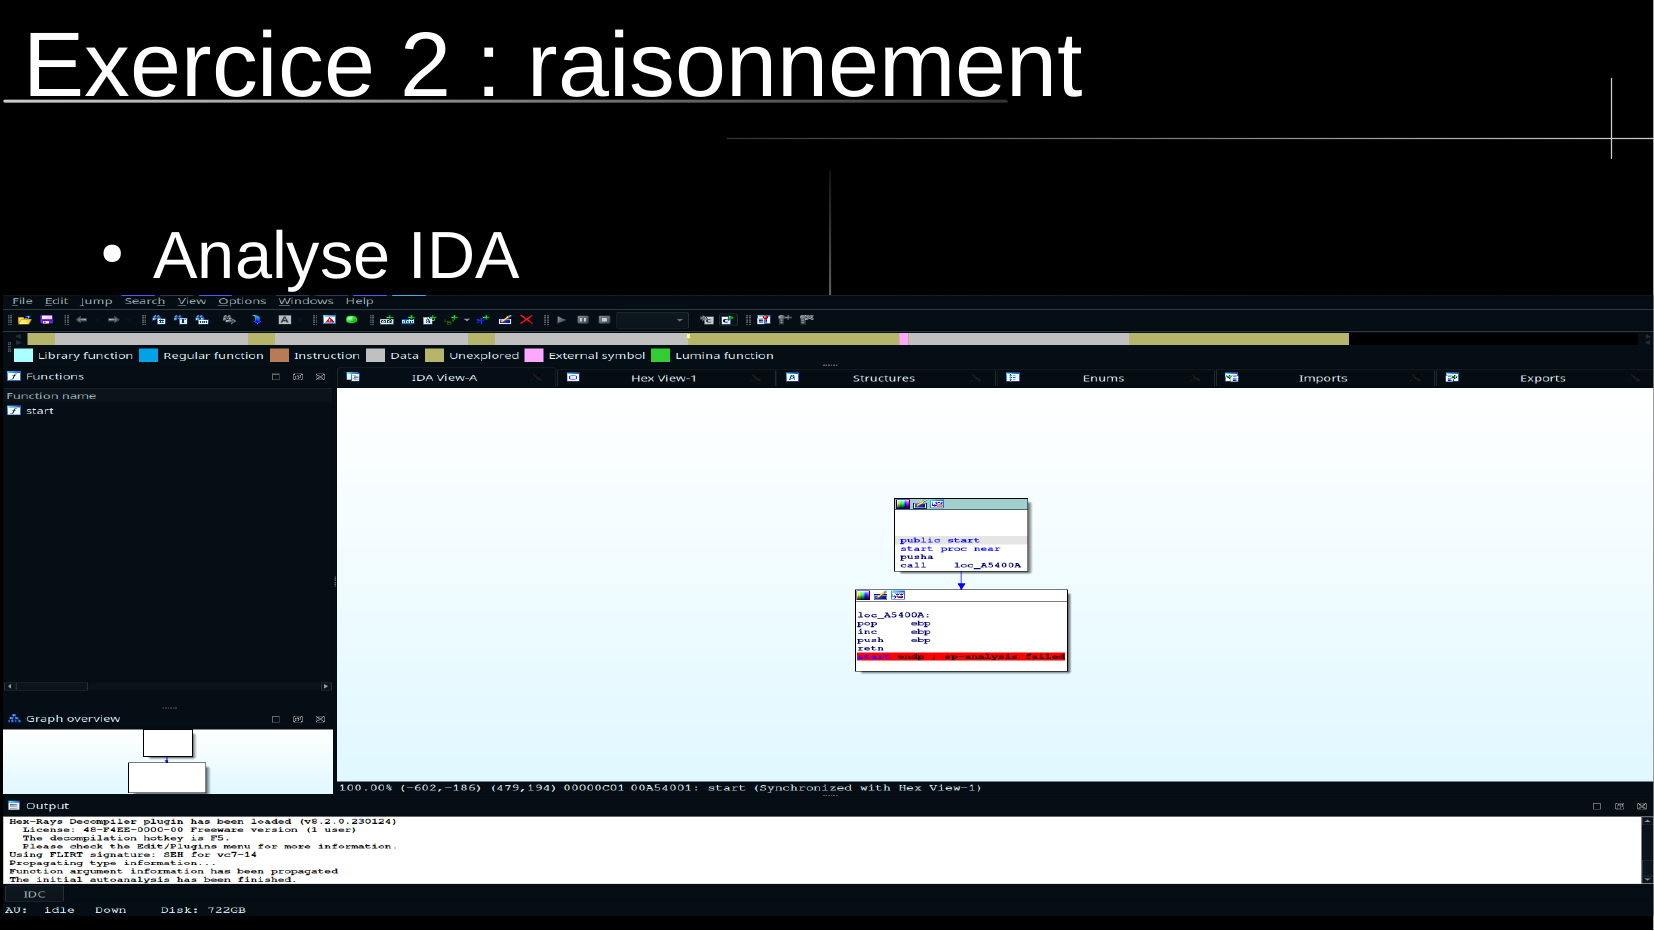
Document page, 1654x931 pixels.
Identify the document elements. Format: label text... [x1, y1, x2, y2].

title Exercice 2 : raisonnement [23, 11, 1589, 119]
list Analyse IDA [82, 217, 809, 295]
picture [3, 295, 1654, 916]
